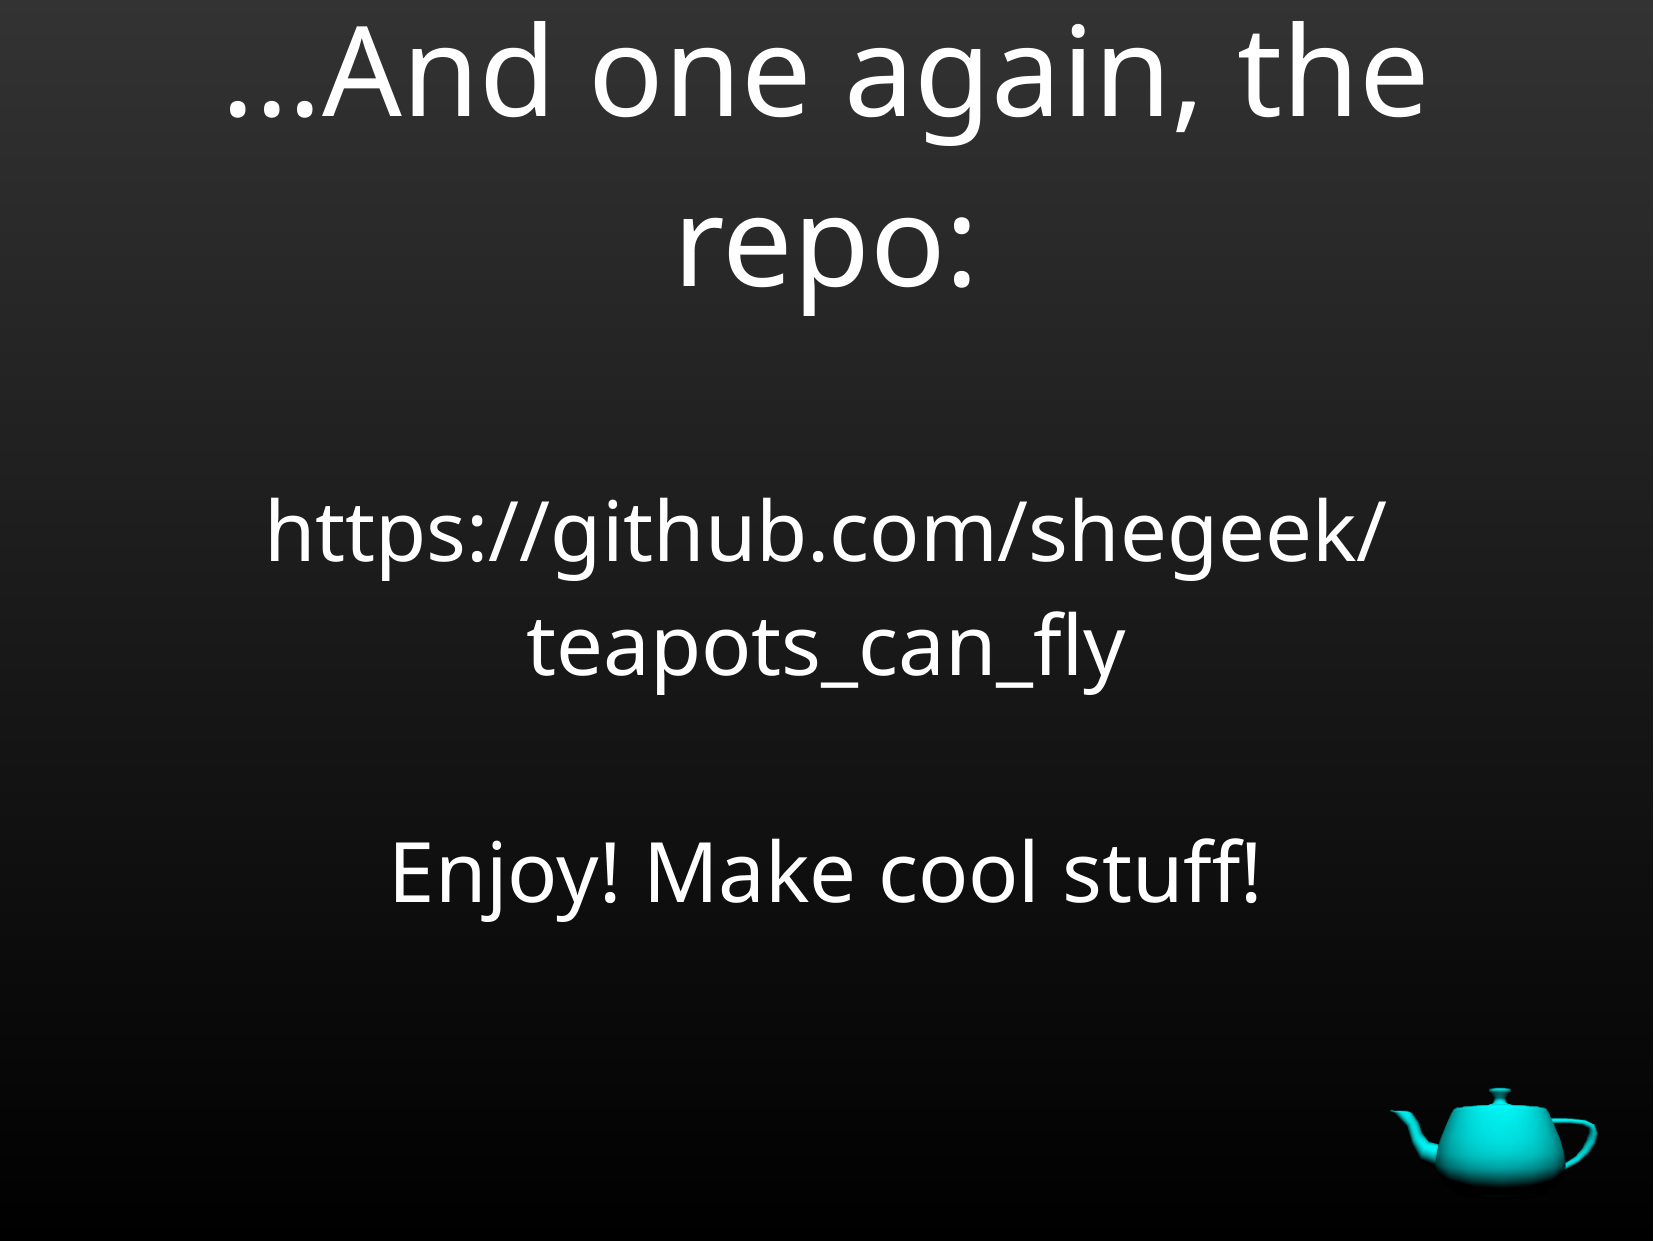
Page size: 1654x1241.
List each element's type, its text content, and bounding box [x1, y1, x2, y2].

subtitle https://github.com/shegeek/ teapots_can_fly Enjoy! Make cool stuff! [82, 299, 1571, 1109]
title ...And one again, the repo: [82, 7, 1571, 299]
picture [1387, 1085, 1600, 1201]
